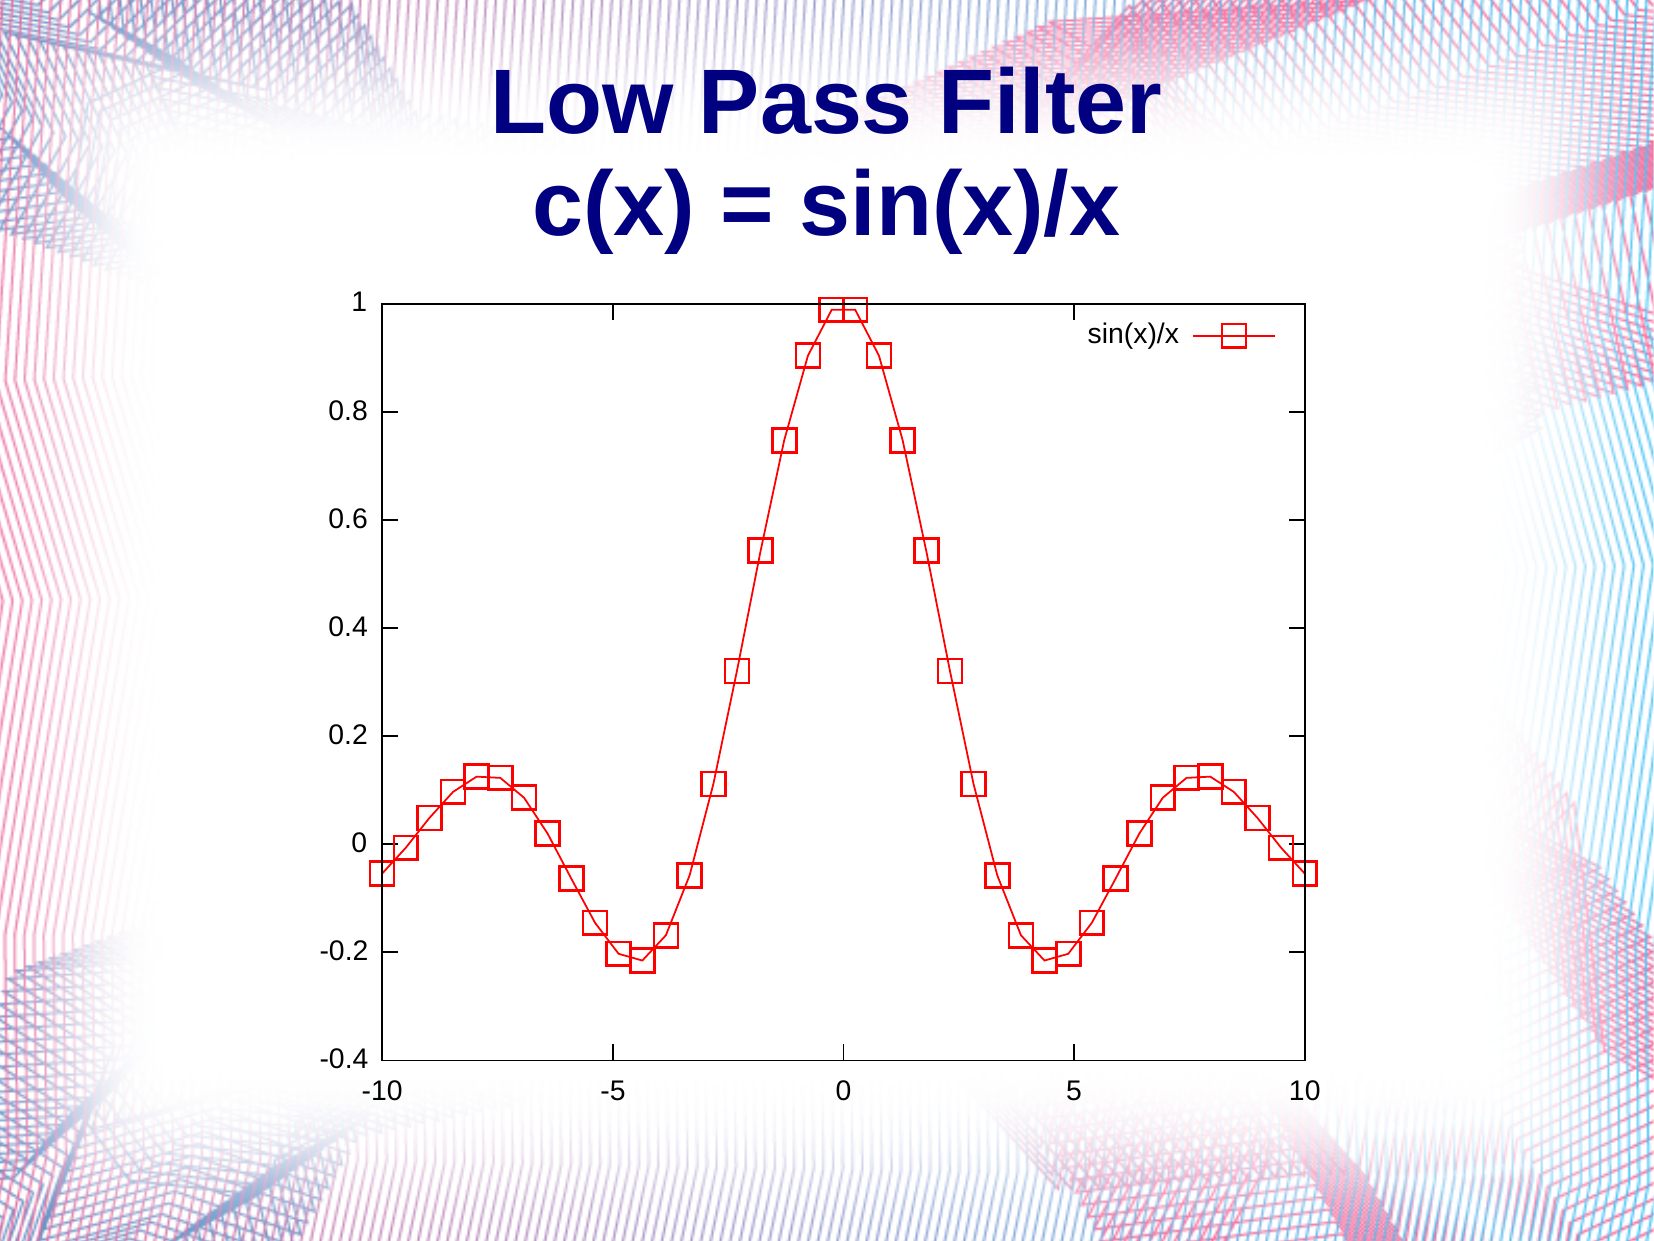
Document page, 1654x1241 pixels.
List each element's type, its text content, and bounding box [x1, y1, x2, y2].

title Low Pass Filter c(x) = sin(x)/x [82, 49, 1571, 257]
picture [0, 0, 1654, 1241]
